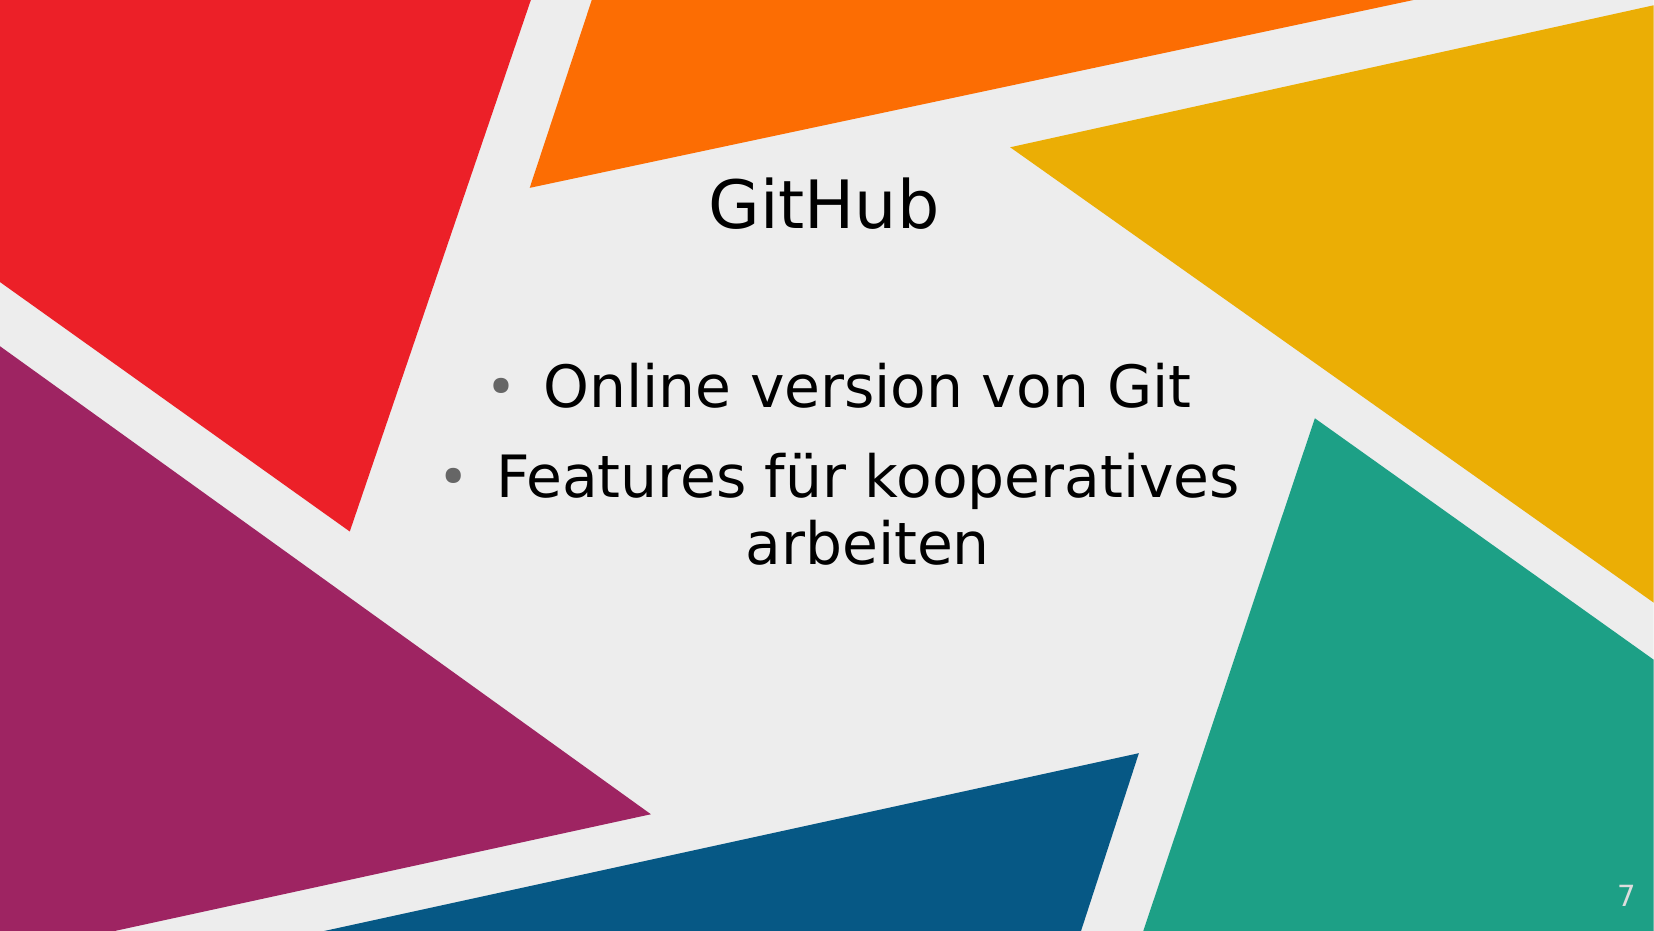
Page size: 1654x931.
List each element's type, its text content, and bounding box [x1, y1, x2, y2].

title GitHub [283, 128, 1366, 284]
list Online version von Git Features für kooperatives arbeiten [401, 353, 1264, 626]
